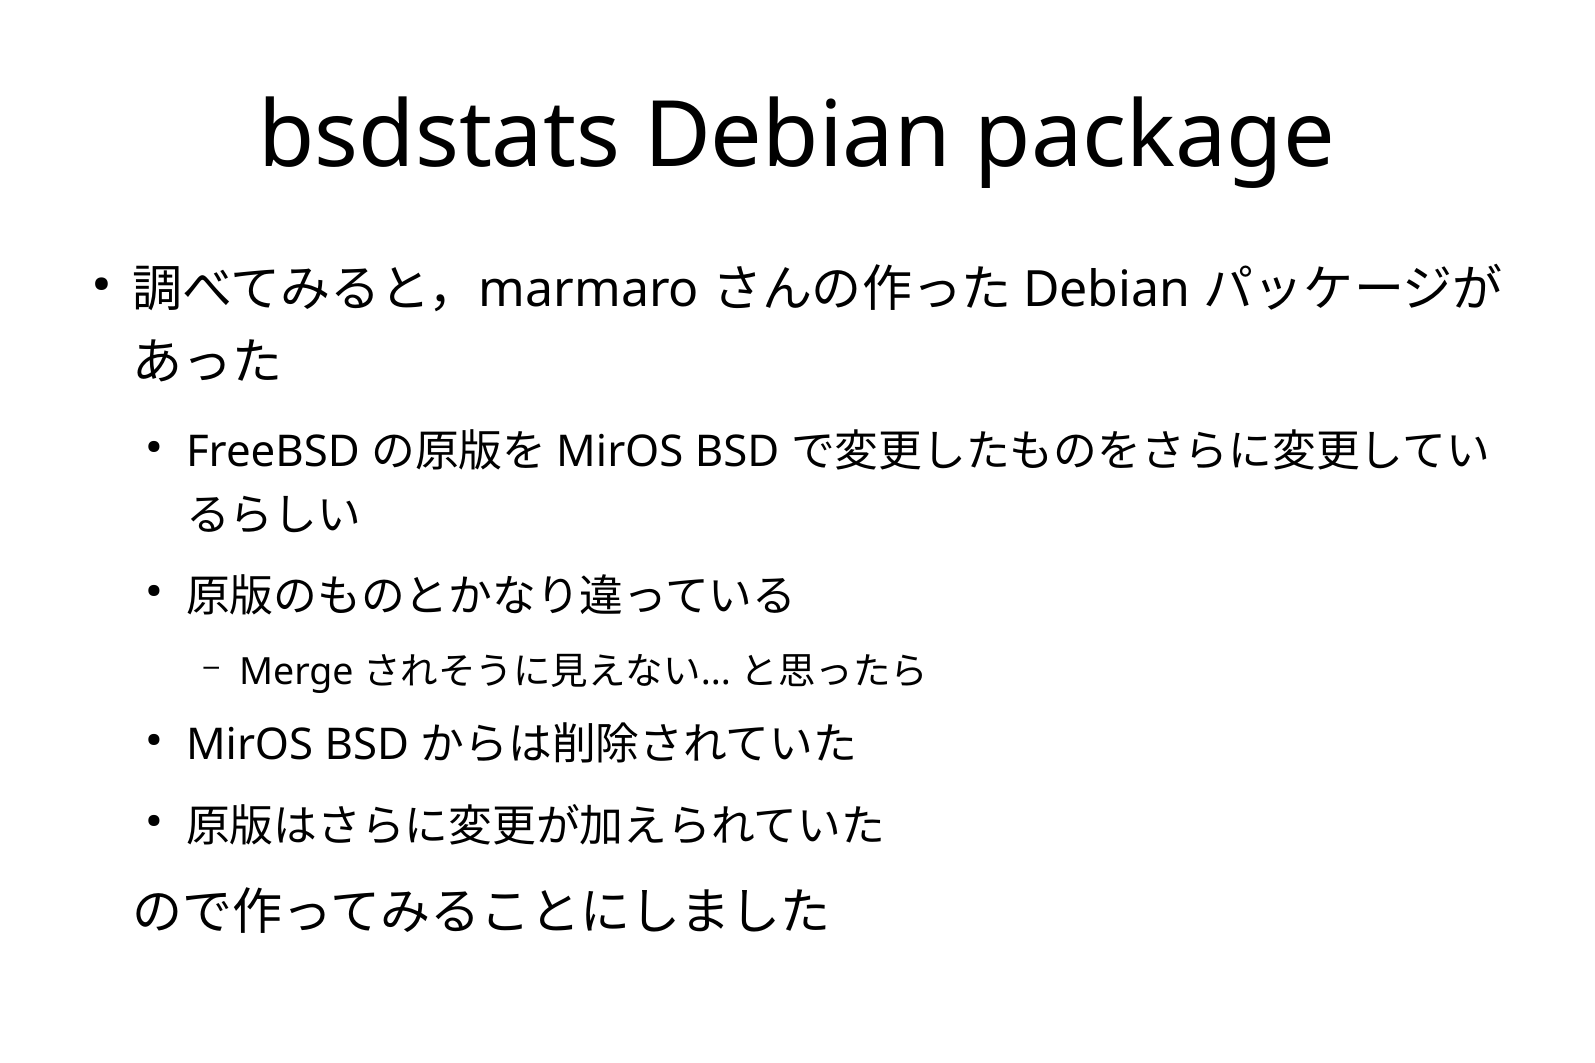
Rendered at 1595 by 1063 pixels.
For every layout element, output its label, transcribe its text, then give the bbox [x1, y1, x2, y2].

list 調べてみると，marmaro さんの作った Debian パッケージがあった FreeBSD の原版を MirOS BSD で変更したものをさらに変更しているらしい 原版のものとかなり違っている Merge されそうに見えない... と思ったら MirOS BSD からは削除されていた 原版はさらに変更が加えられていた ので作ってみることにしました [79, 248, 1515, 951]
title bsdstats Debian package [79, 49, 1515, 213]
